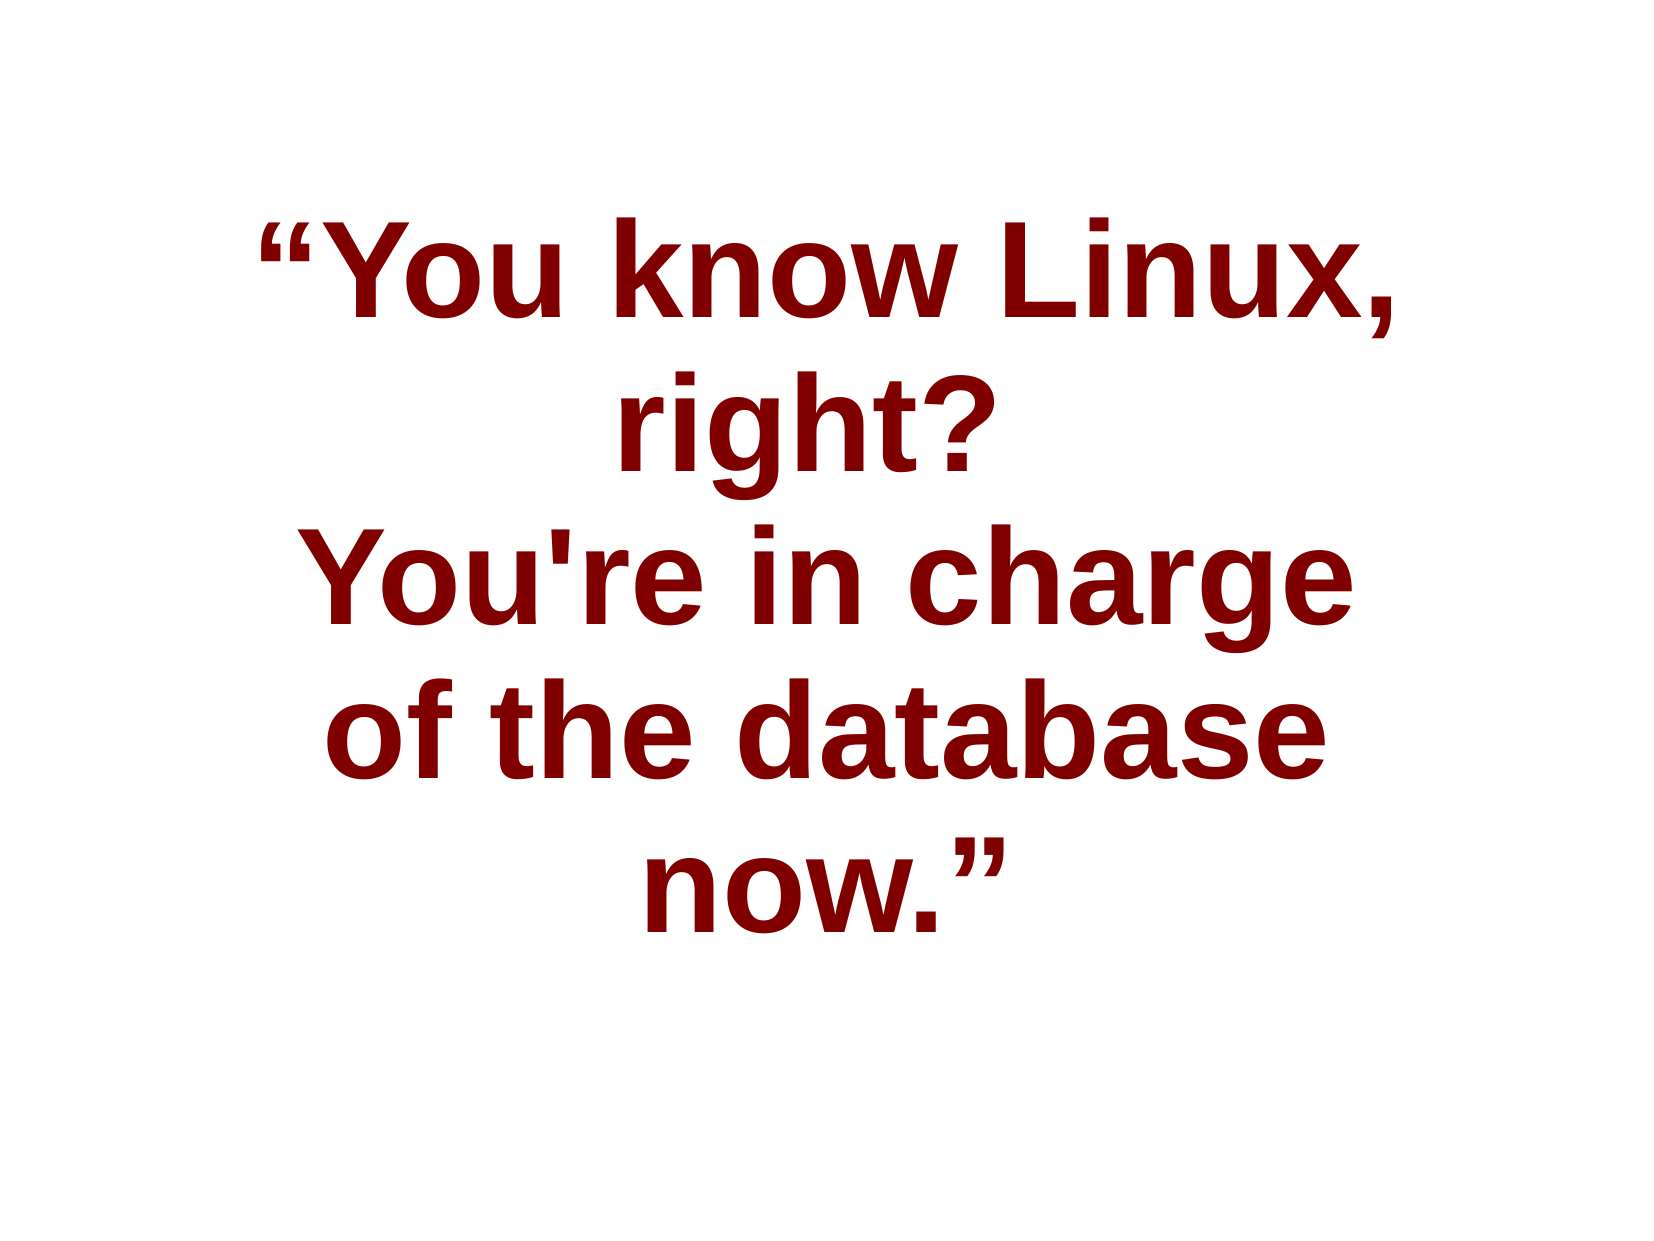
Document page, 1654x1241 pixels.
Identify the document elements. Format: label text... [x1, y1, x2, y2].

title “You know Linux, right? You're in charge of the database now.” [82, 192, 1571, 962]
